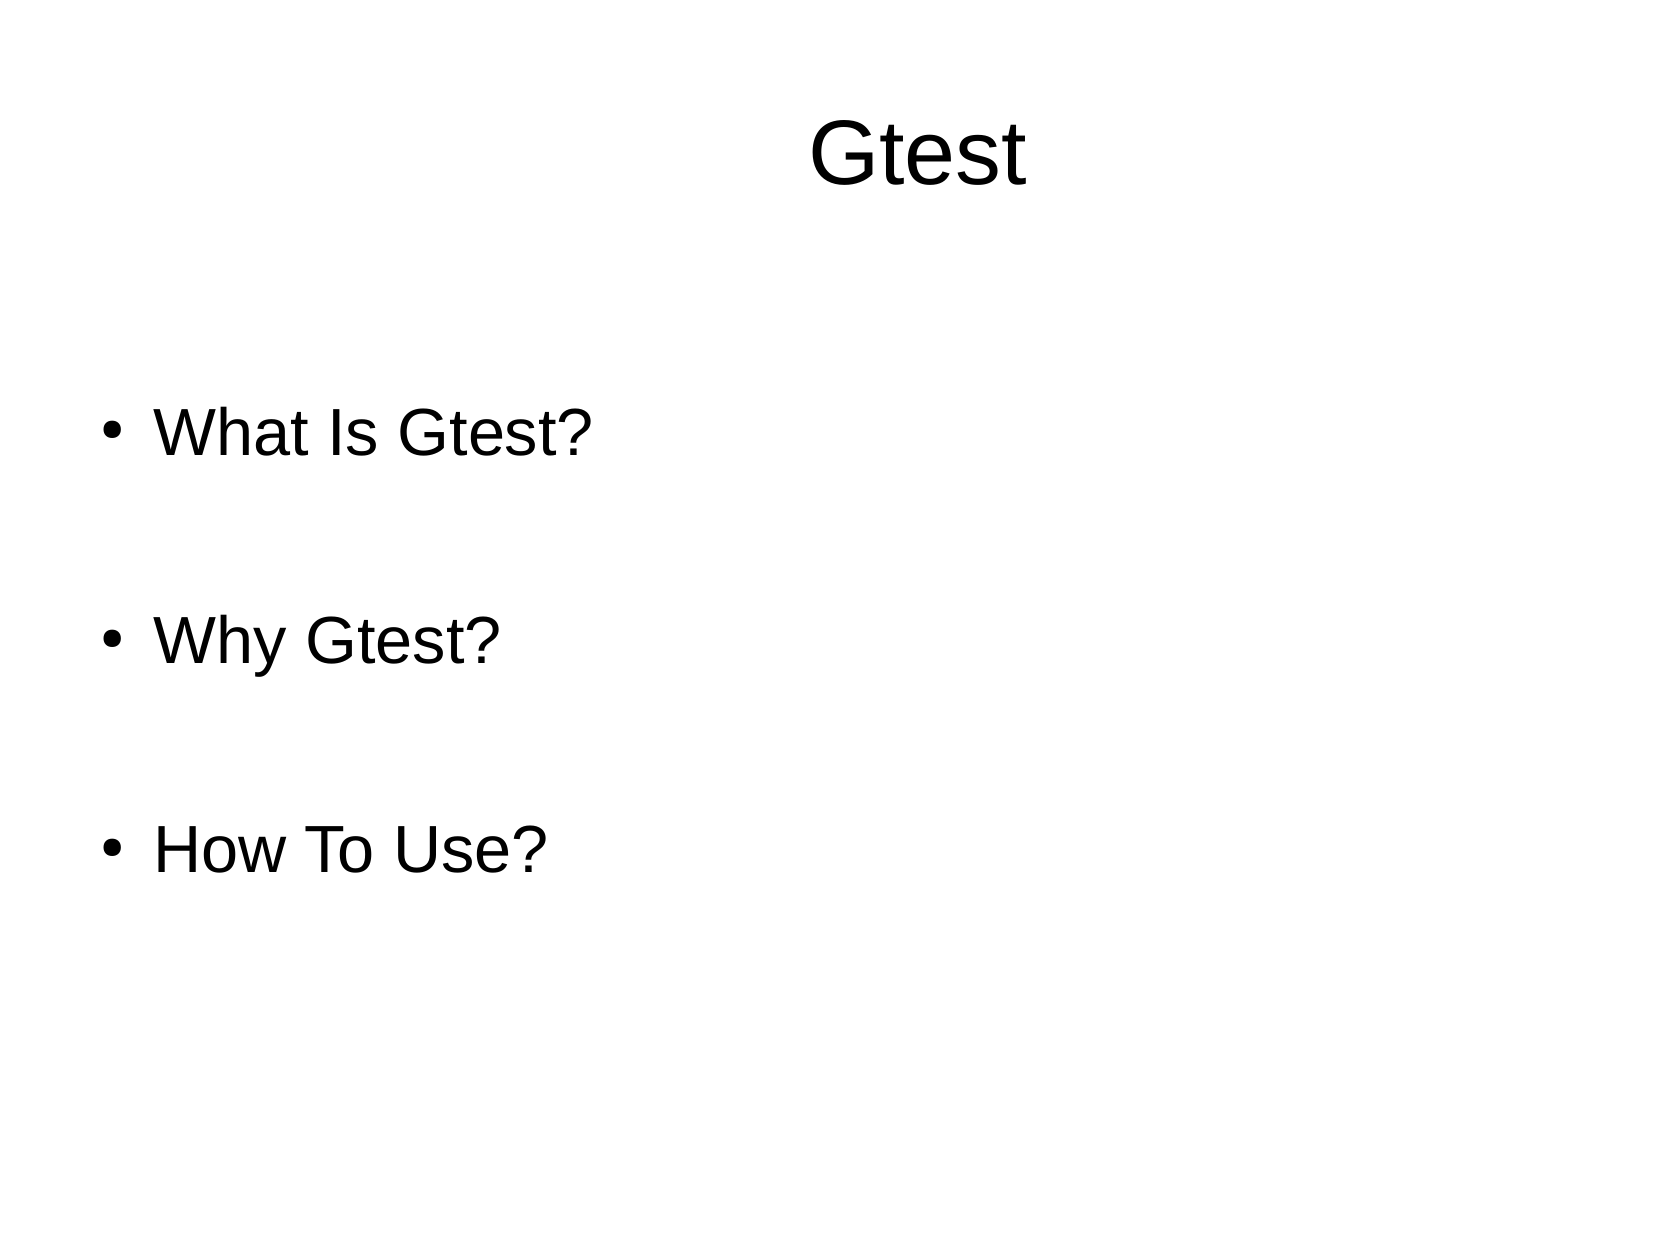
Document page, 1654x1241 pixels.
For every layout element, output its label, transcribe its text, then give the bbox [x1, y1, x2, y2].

title Gtest [82, 49, 1571, 257]
list What Is Gtest? Why Gtest? How To Use? [82, 290, 1571, 1010]
